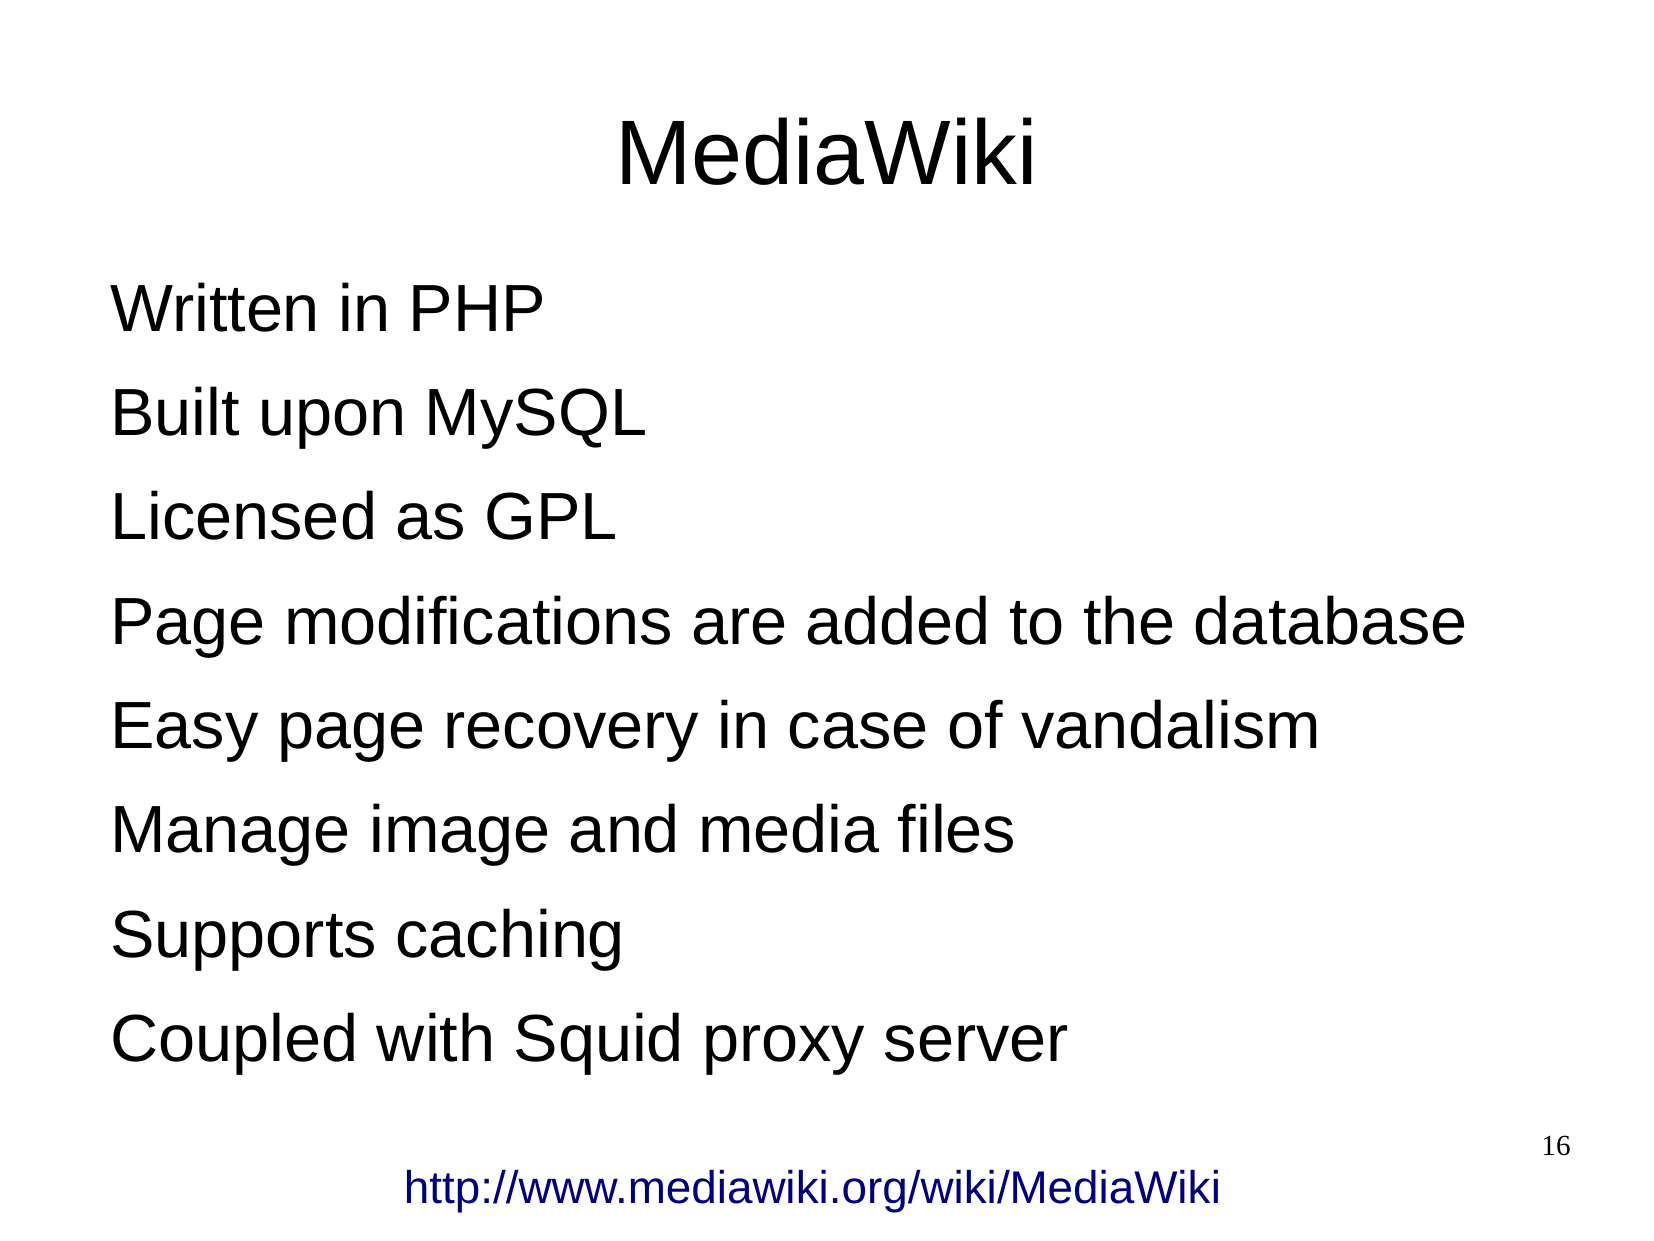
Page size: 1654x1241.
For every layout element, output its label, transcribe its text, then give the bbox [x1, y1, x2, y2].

list Written in PHP Built upon MySQL Licensed as GPL Page modifications are added to the database Easy page recovery in case of vandalism Manage image and media files Supports caching Coupled with Squid proxy server [92, 270, 1581, 1076]
text_box http://www.mediawiki.org/wiki/MediaWiki [31, 1154, 1607, 1221]
title MediaWiki [82, 49, 1571, 257]
